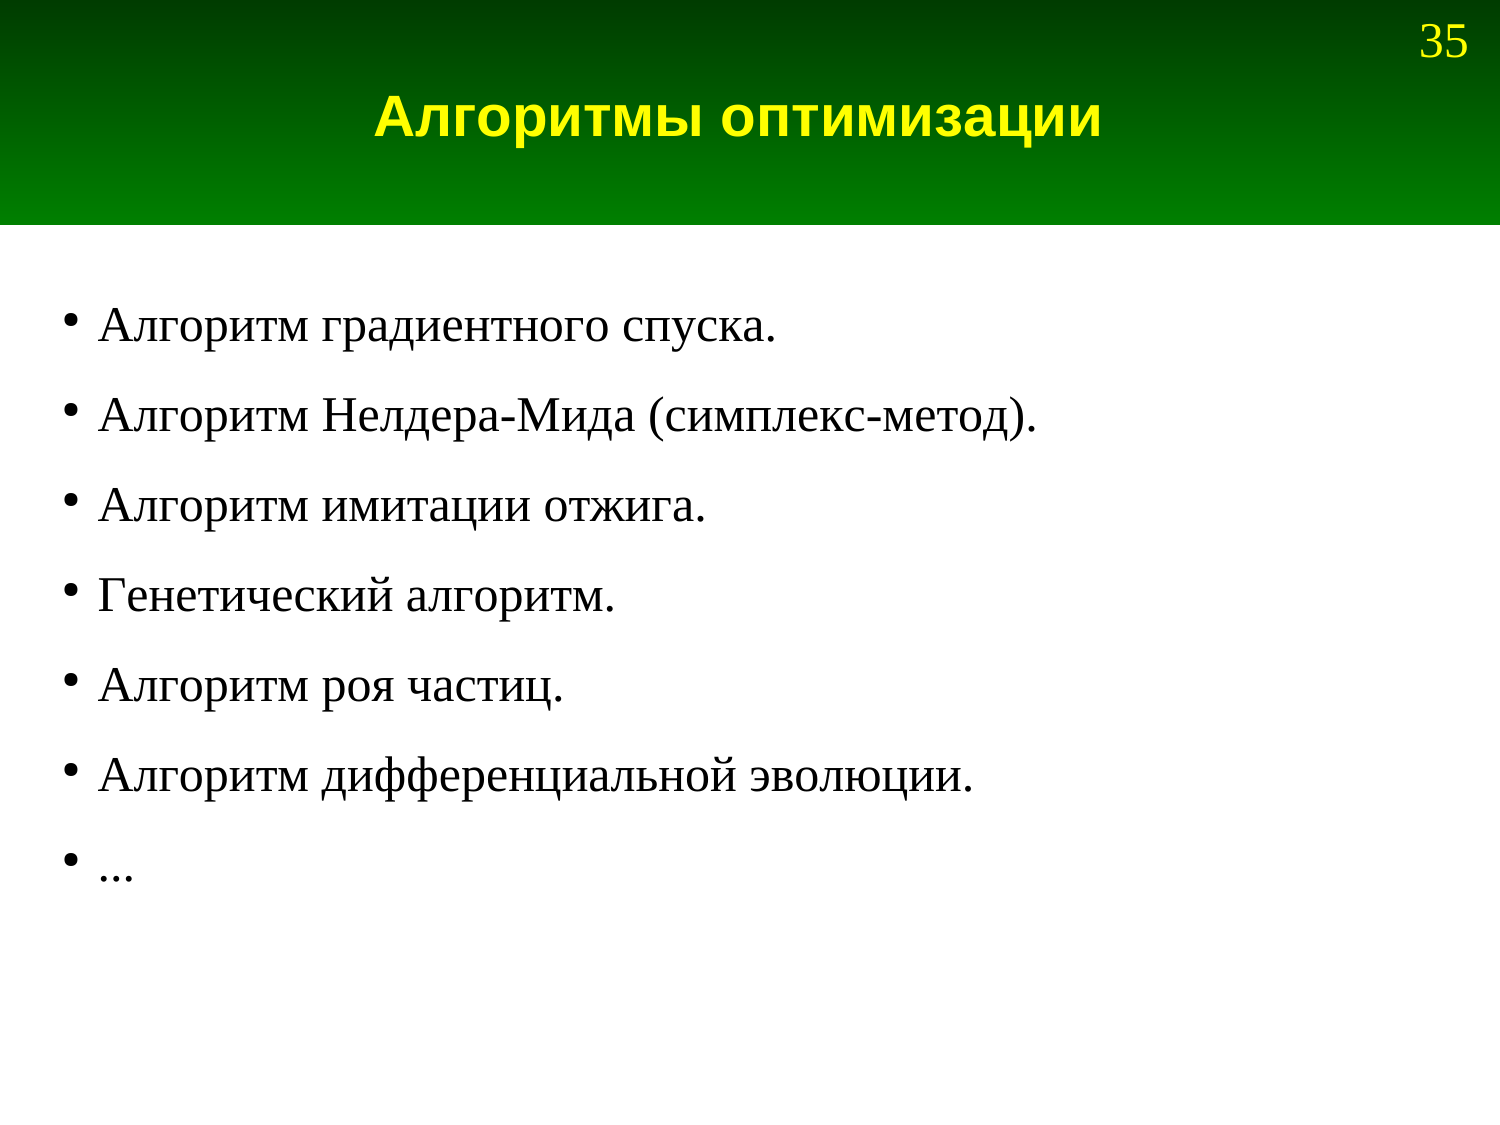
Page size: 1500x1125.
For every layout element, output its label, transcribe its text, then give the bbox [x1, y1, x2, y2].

title Алгоритмы оптимизации [88, 18, 1389, 207]
text_box Алгоритм градиентного спуска. Алгоритм Нелдера-Мида (симплекс-метод). Алгоритм имитации отжига. Генетический алгоритм. Алгоритм роя частиц. Алгоритм дифференциальной эволюции. ... [47, 253, 1477, 1049]
